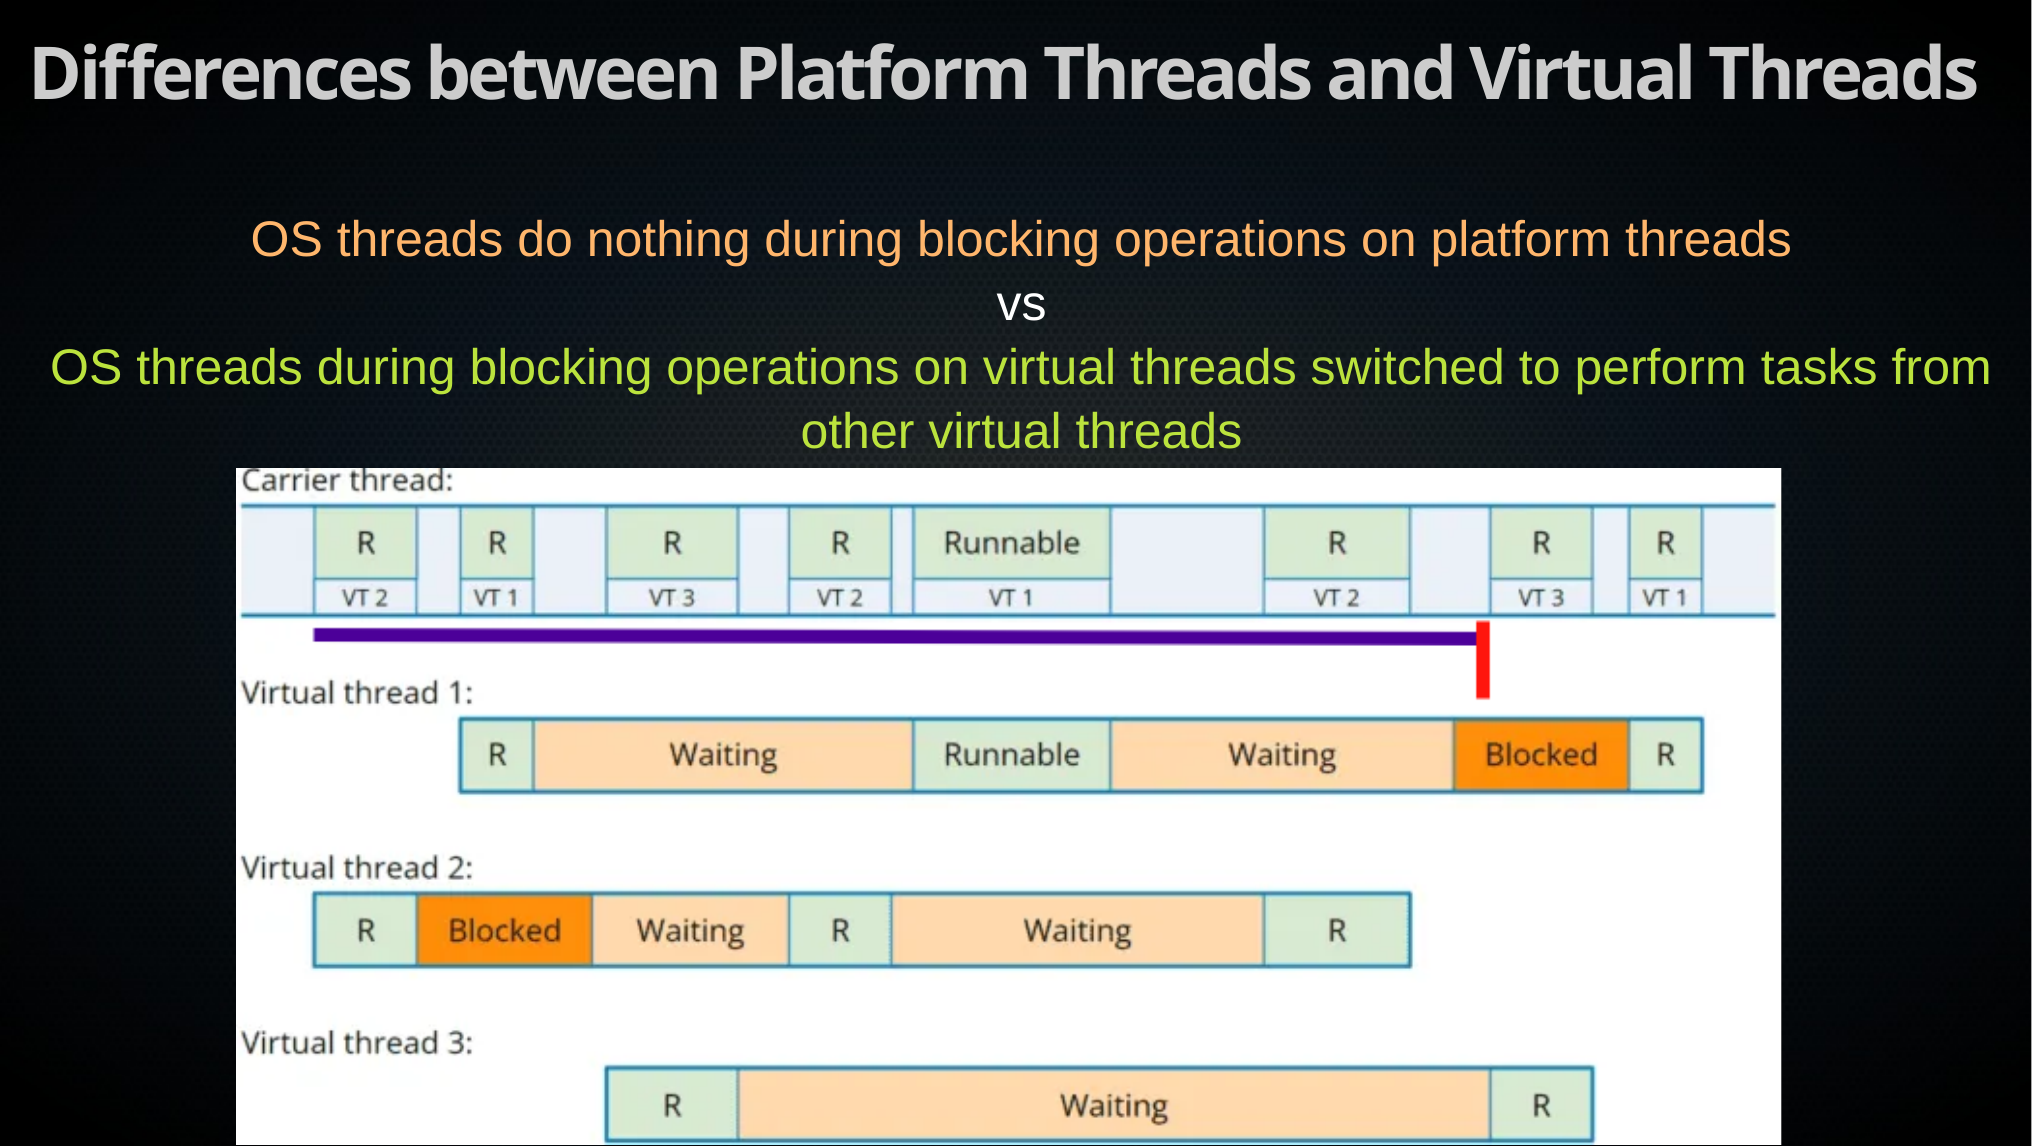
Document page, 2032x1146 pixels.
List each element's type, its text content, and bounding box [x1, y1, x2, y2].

title OS threads do nothing during blocking operations on platform threads vs OS threads during blocking operations on virtual threads switched to perform tasks from other virtual threads [35, 200, 2008, 461]
title Differences between Platform Threads and Virtual Threads [11, 17, 1997, 125]
picture [0, 0, 2032, 1146]
